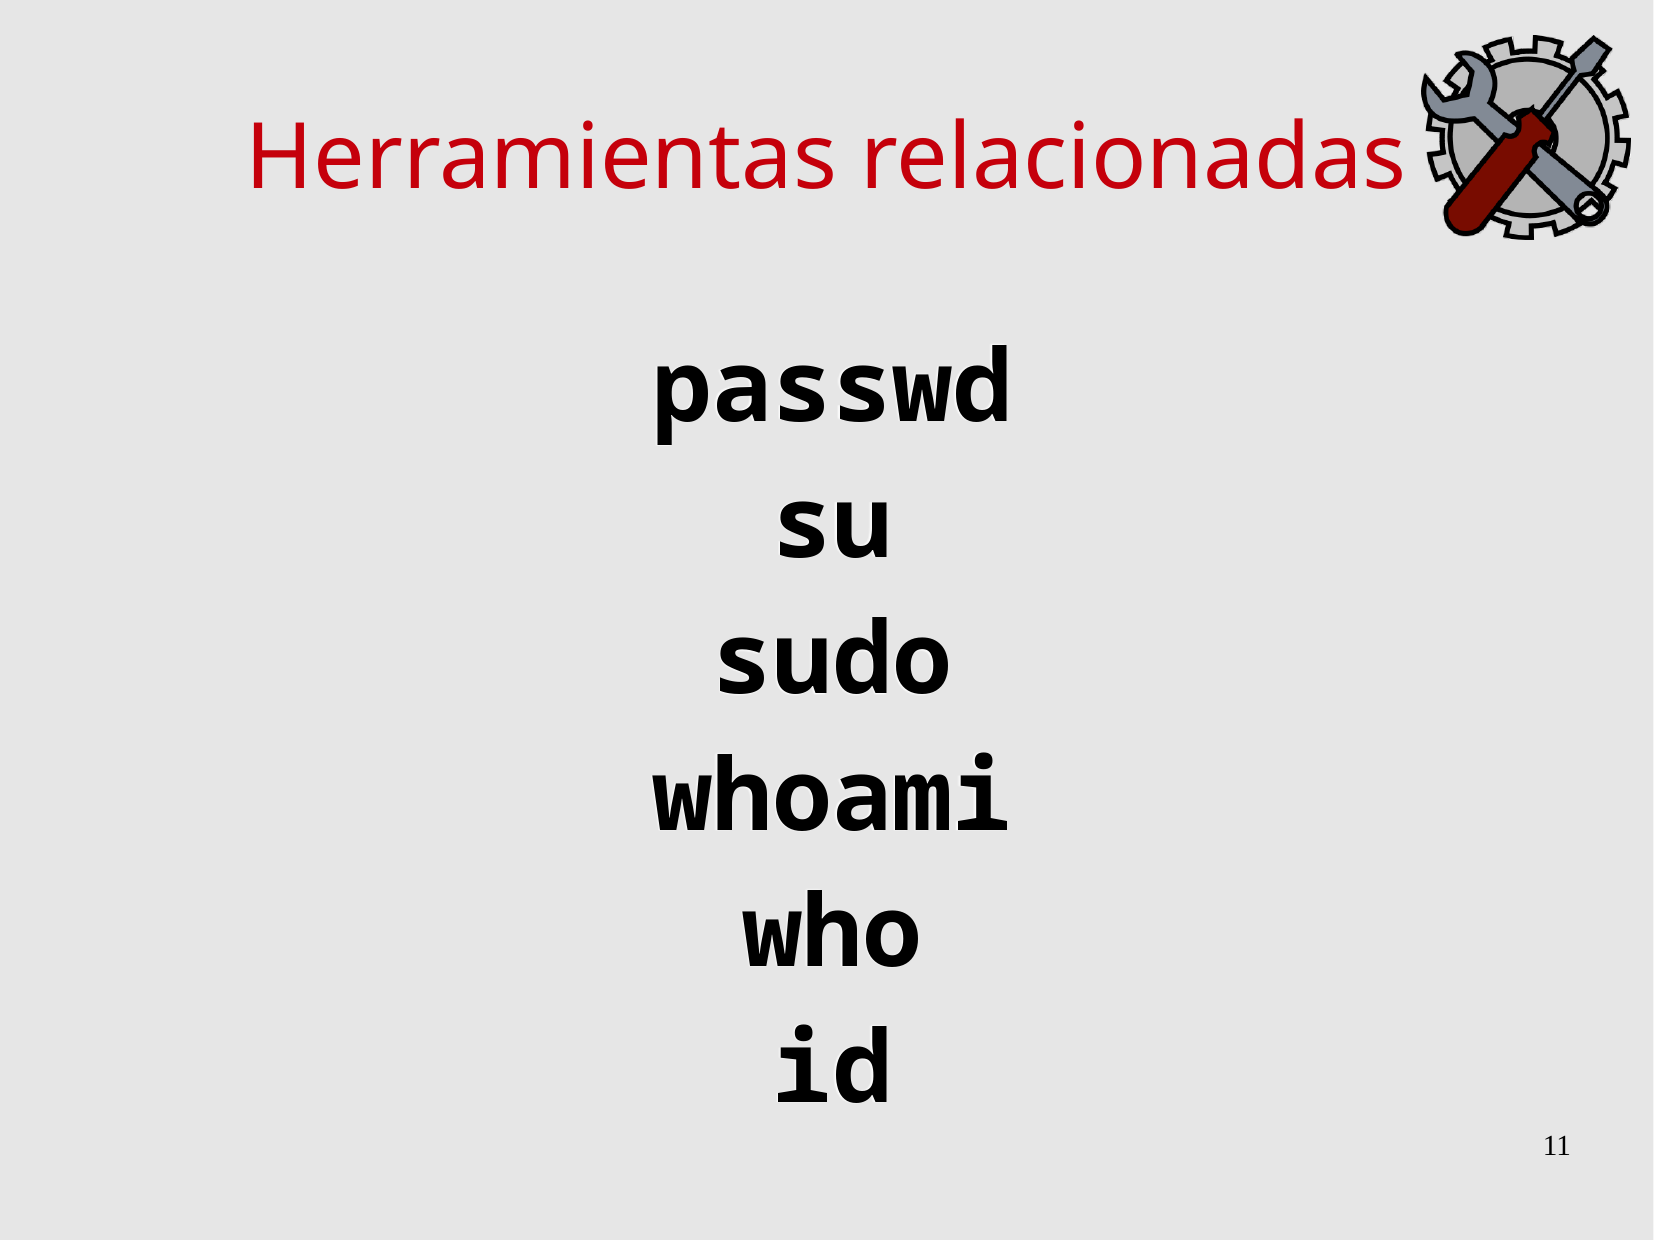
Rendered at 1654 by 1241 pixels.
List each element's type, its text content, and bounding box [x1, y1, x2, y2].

text_box passwd su sudo whoami who id [637, 307, 1028, 1129]
picture [1421, 35, 1631, 240]
title Herramientas relacionadas [82, 49, 1571, 257]
